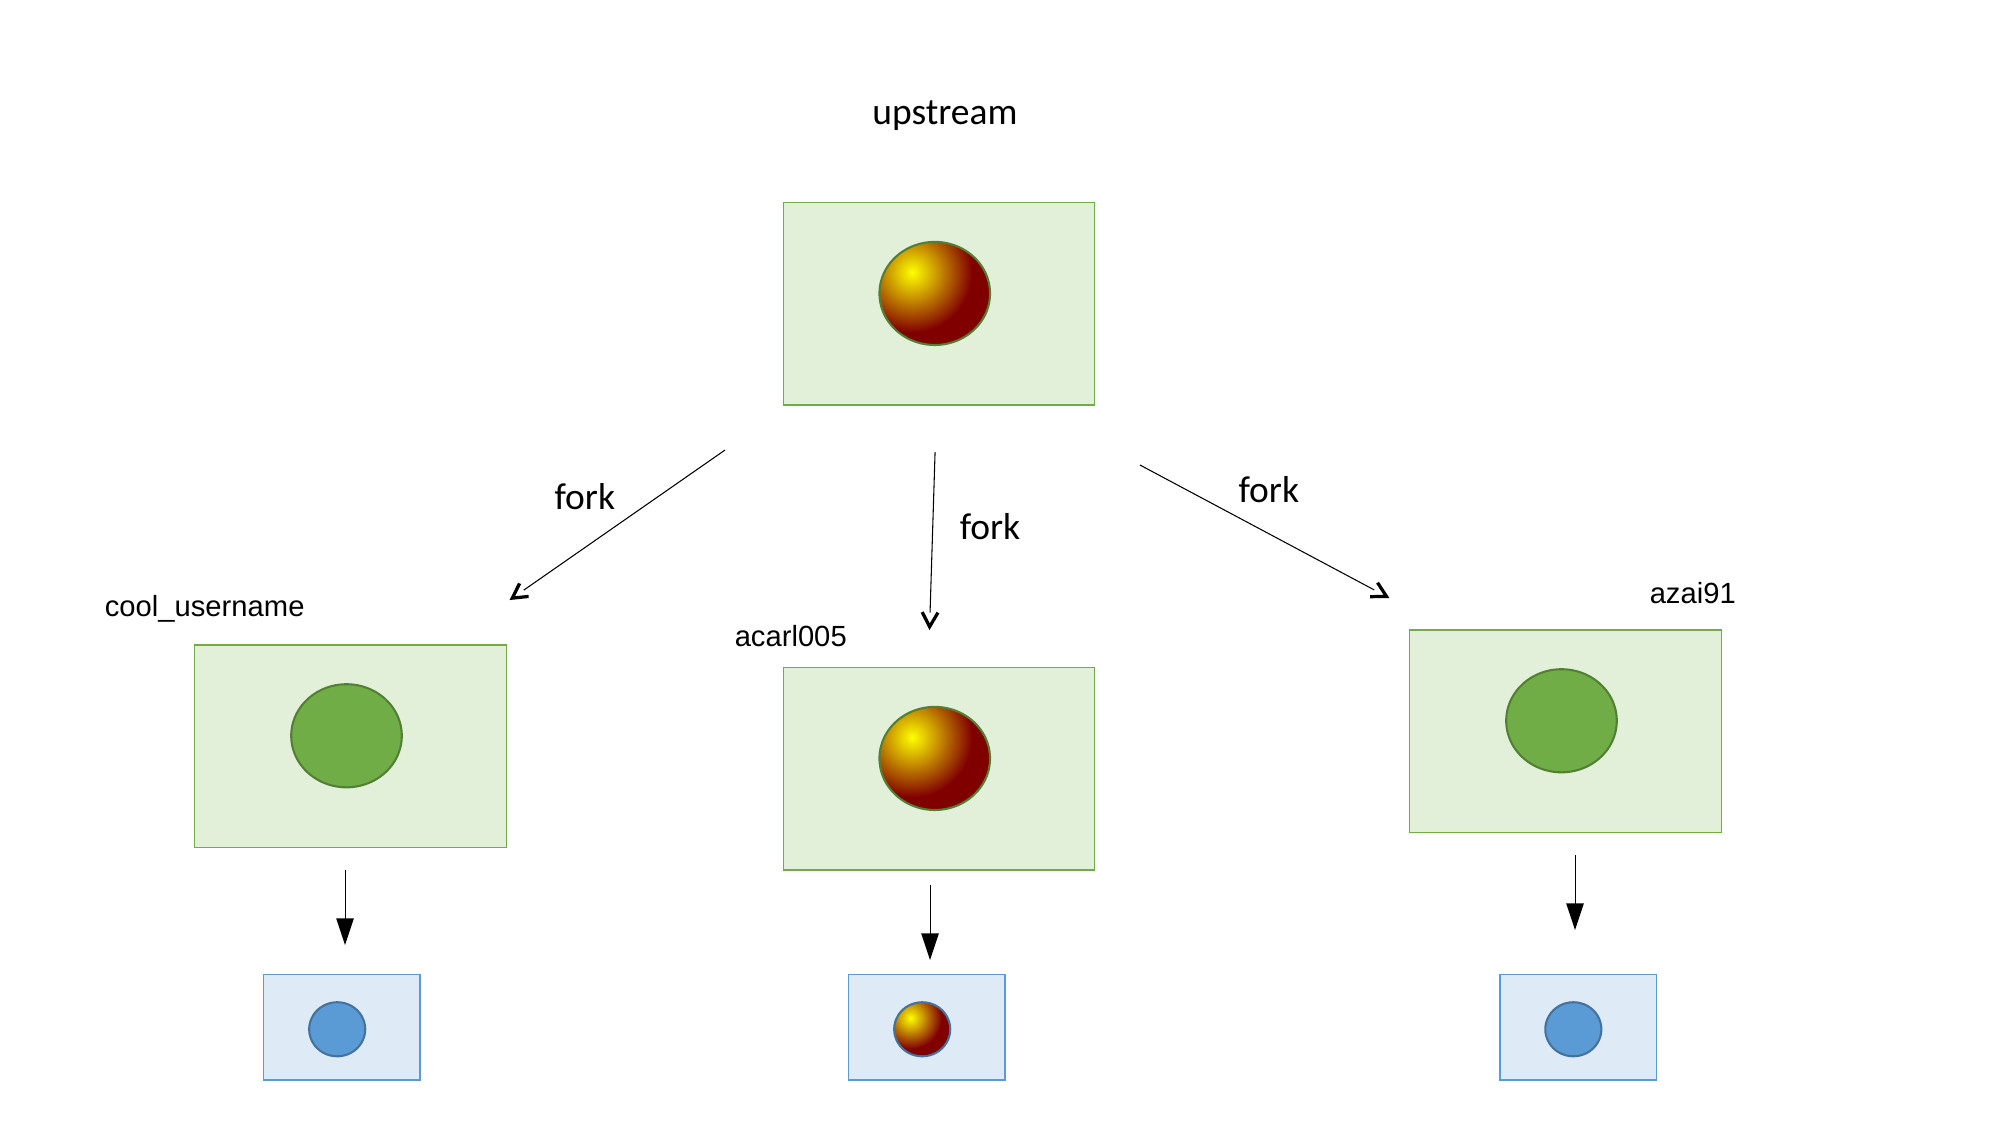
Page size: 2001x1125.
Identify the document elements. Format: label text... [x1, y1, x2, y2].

text_box fork [359, 464, 810, 525]
text_box azai91 [1635, 570, 1751, 618]
text_box upstream [720, 79, 1170, 140]
text_box [1409, 630, 1722, 833]
text_box fork [765, 494, 1215, 555]
text_box fork [1043, 457, 1494, 518]
text_box [194, 645, 507, 848]
text_box [1500, 974, 1657, 1081]
text_box fork [1215, 507, 1236, 518]
text_box acarl005 [720, 612, 862, 661]
text_box [783, 667, 1095, 871]
text_box [848, 974, 1006, 1081]
text_box [263, 974, 421, 1081]
text_box cool_username [90, 582, 320, 631]
text_box [783, 202, 1095, 405]
